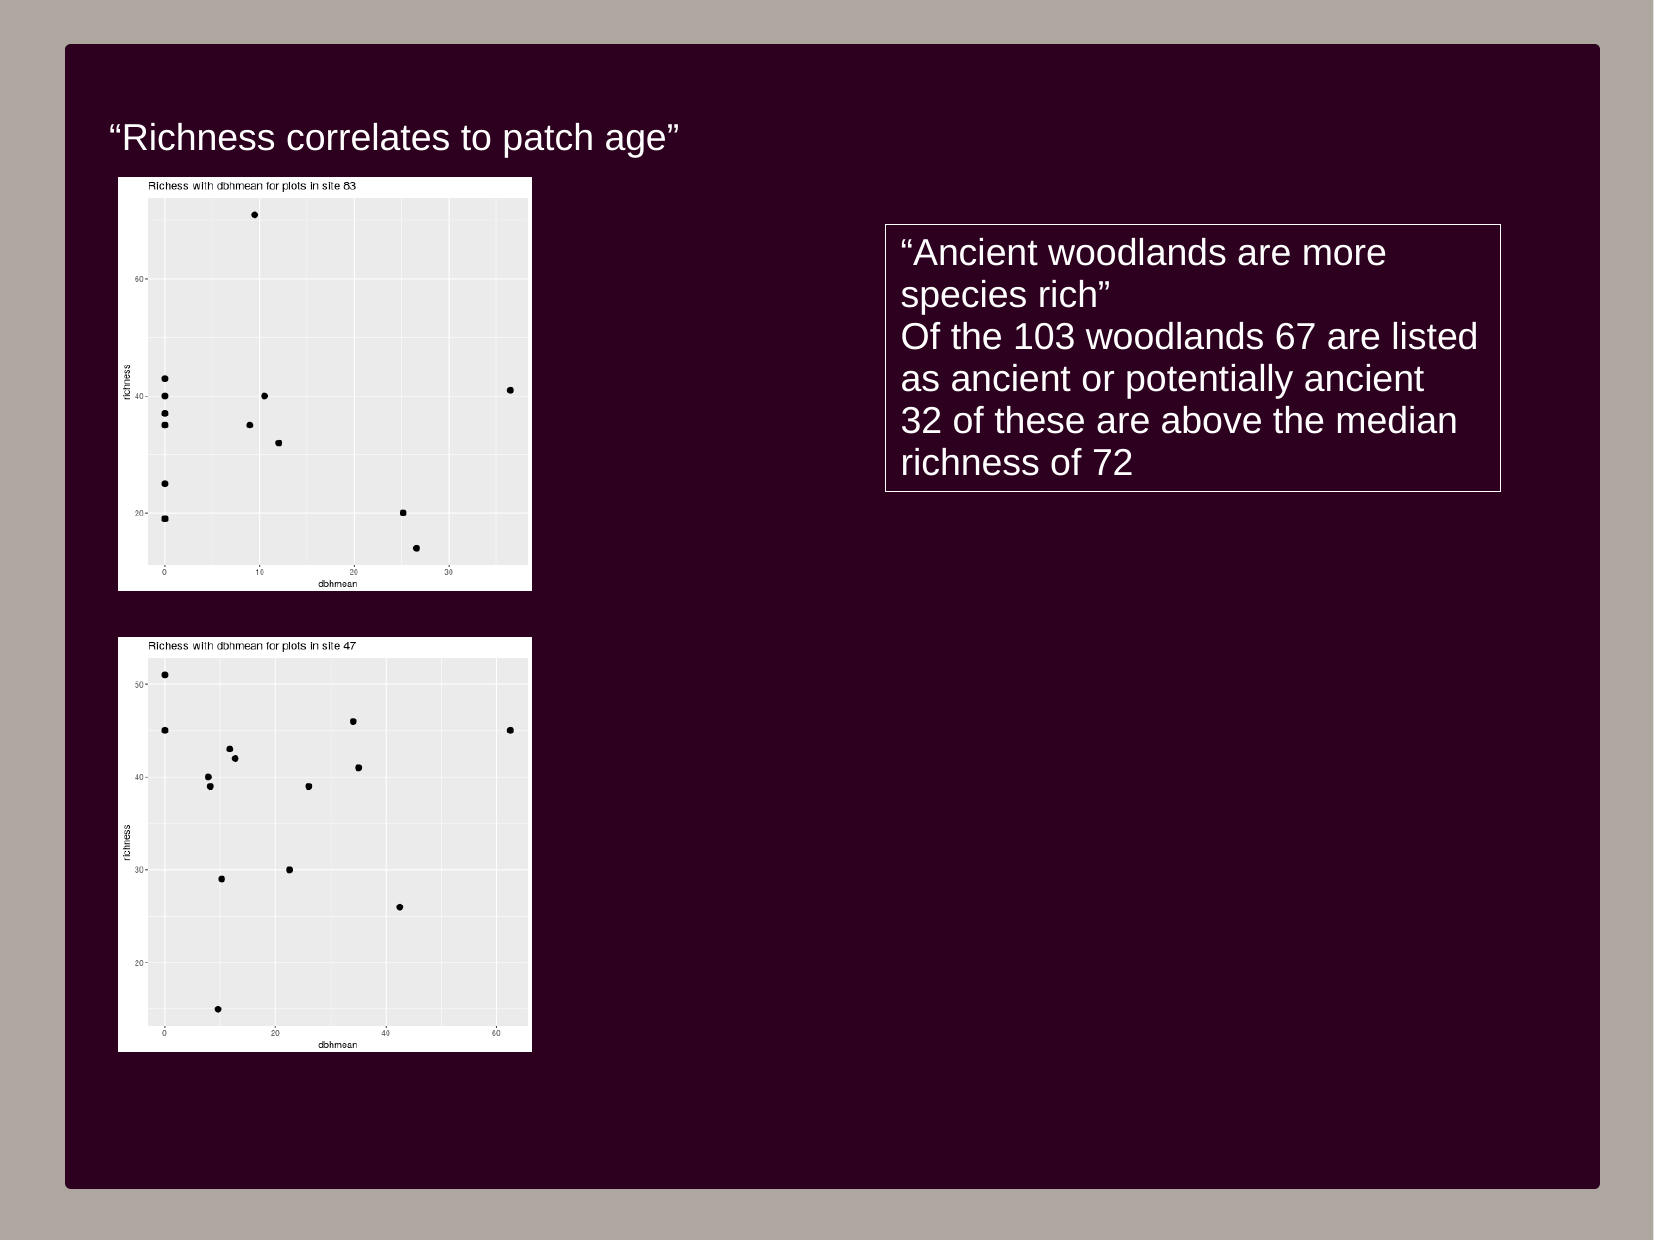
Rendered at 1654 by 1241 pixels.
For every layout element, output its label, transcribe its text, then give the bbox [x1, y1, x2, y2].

picture [118, 637, 532, 1052]
text_box “Richness correlates to patch age” [94, 108, 768, 166]
text_box [70, 49, 1595, 1184]
text_box “Ancient woodlands are more species rich” Of the 103 woodlands 67 are listed as ancient or potentially ancient 32 of these are above the median richness of 72 [885, 224, 1501, 492]
picture [118, 177, 532, 591]
